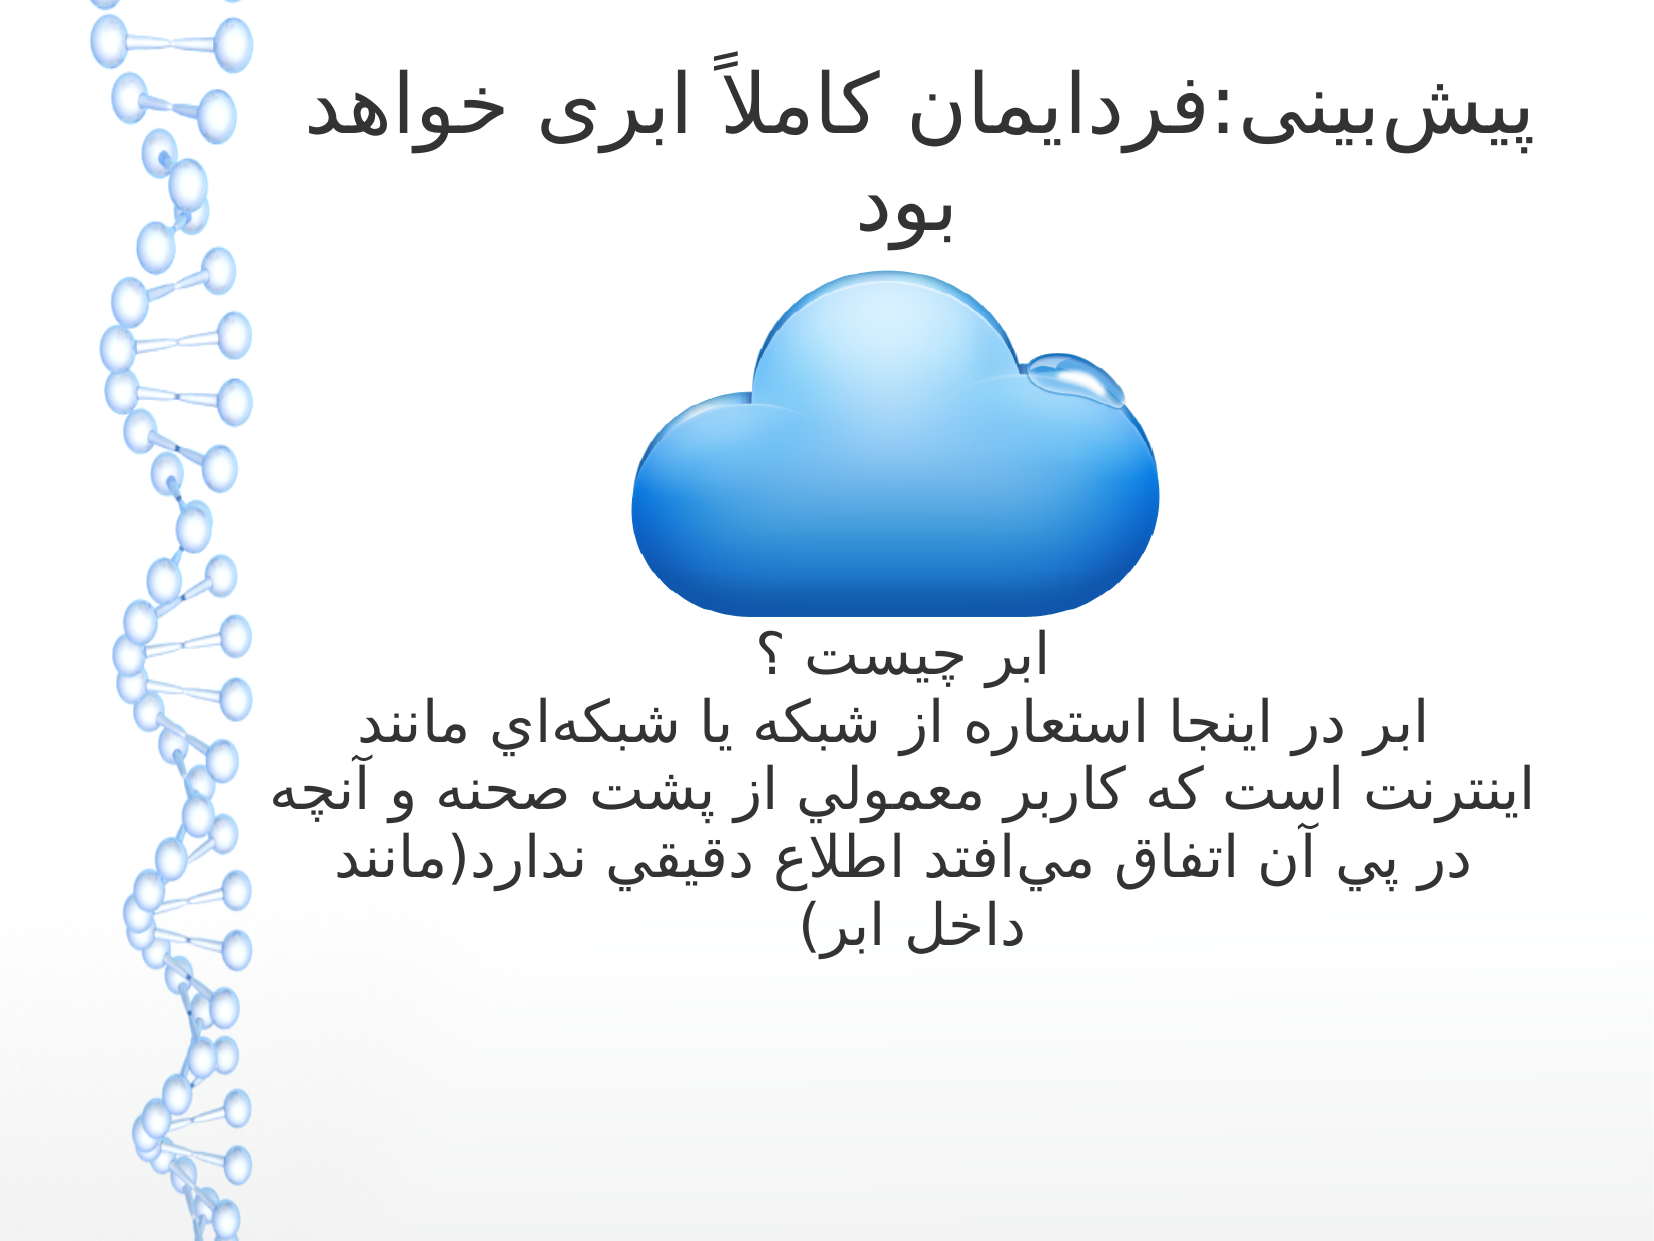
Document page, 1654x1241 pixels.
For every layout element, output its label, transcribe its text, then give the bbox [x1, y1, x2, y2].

picture [0, 0, 1654, 1241]
subtitle ابر چیست ؟ ابر در اينجا استعاره از شبکه يا شبکه‌اي مانند اينترنت است که کاربر معمولي از پشت صحنه و آنچه در پي آن اتفاق مي‌افتد اطلاع دقيقي ندارد(مانند داخل ابر) [269, 570, 1538, 1010]
title پیش‌بینی:فردایمان کاملاً ابری خواهد بود [269, 49, 1571, 257]
